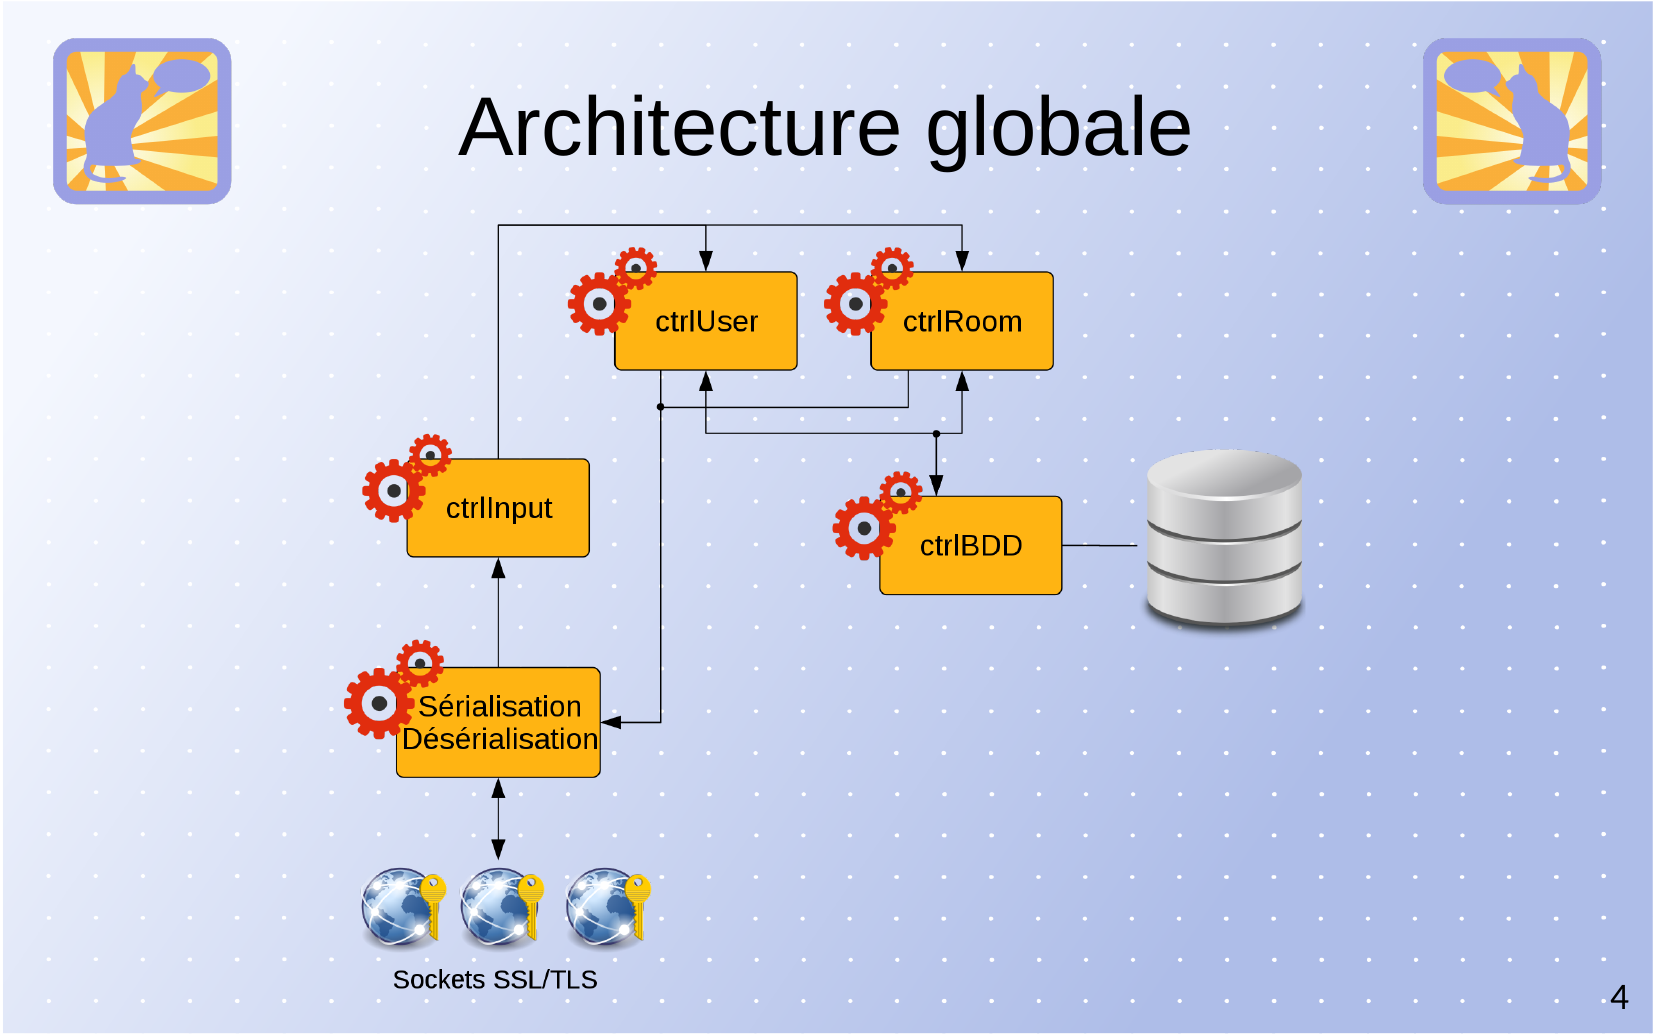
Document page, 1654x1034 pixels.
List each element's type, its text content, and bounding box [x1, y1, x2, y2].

title Architecture globale [237, 41, 1571, 214]
picture [1417, 32, 1607, 210]
text_box 4 [1595, 964, 1642, 1025]
picture [11, 32, 1398, 1034]
